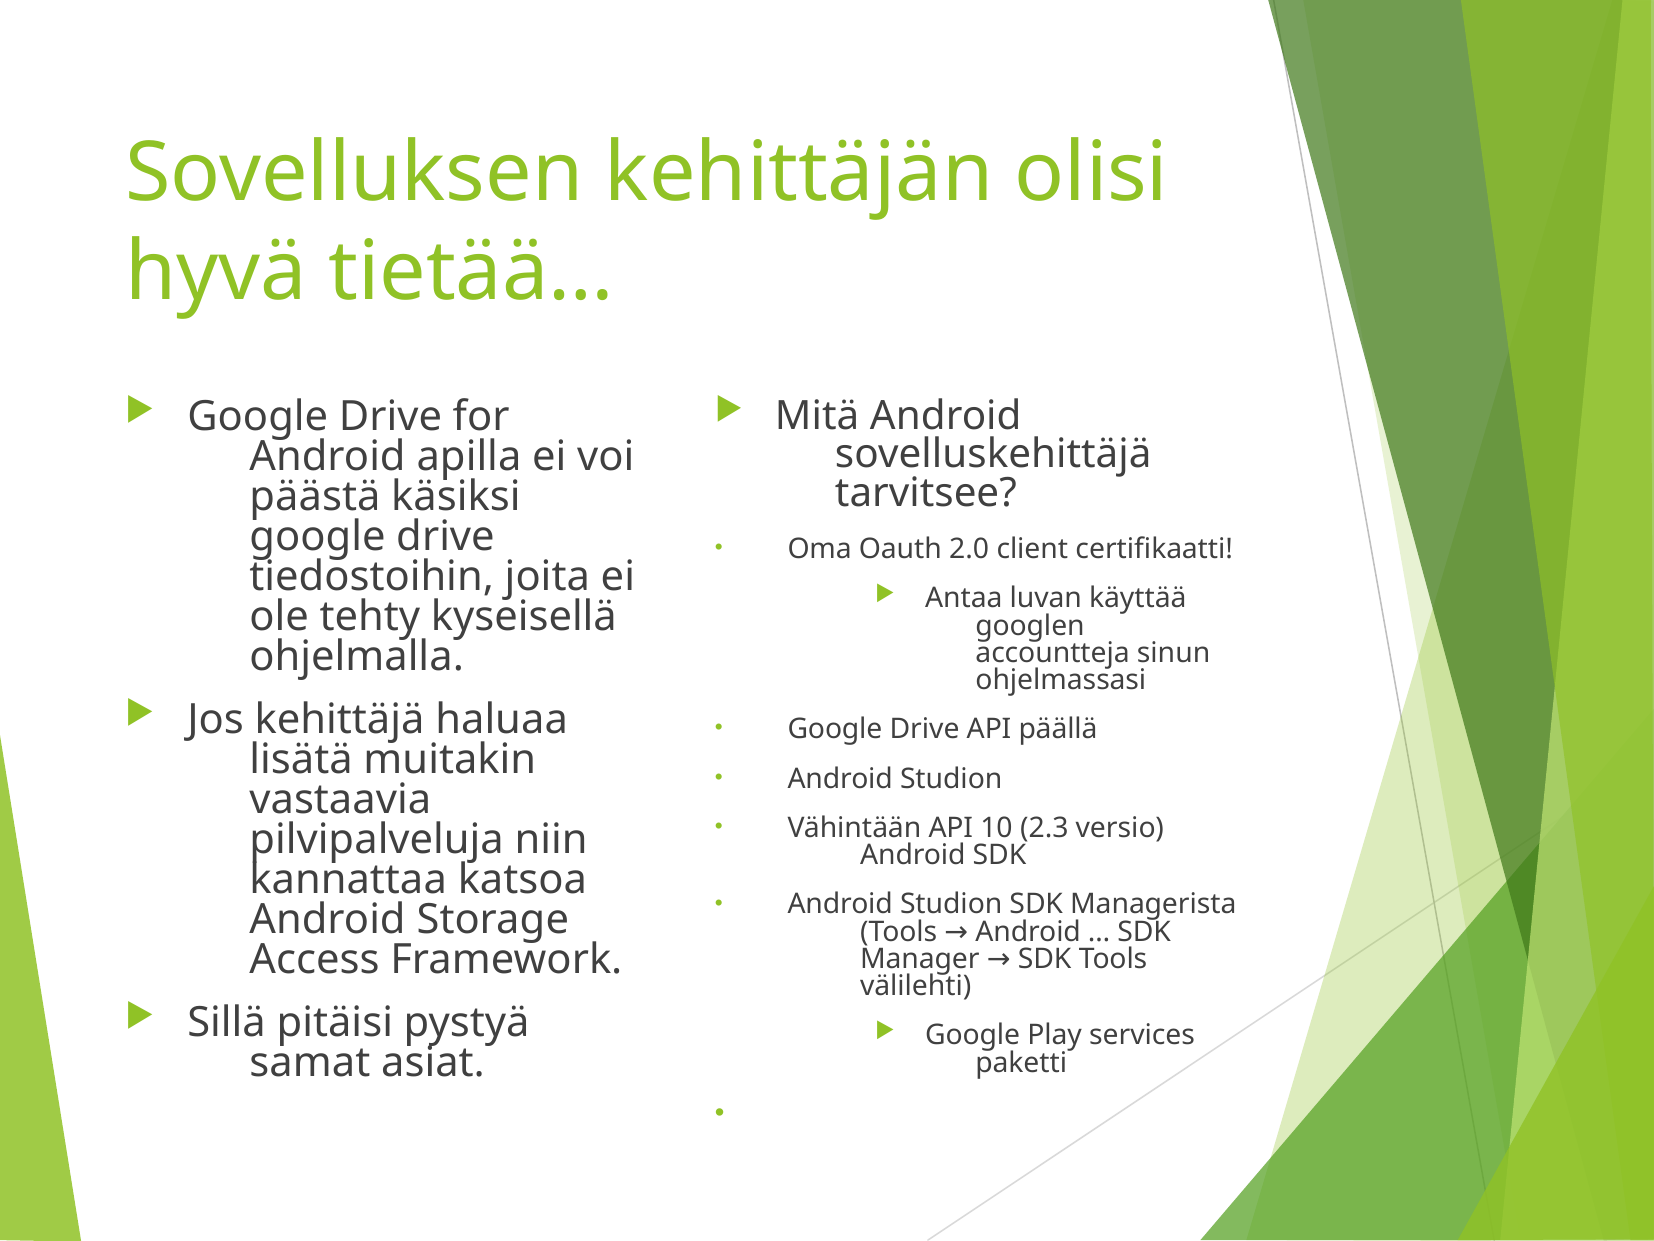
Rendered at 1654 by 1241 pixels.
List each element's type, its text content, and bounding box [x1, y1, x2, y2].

title Sovelluksen kehittäjän olisi hyvä tietää… [110, 110, 1259, 350]
list Mitä Android sovelluskehittäjä tarvitsee? Oma Oauth 2.0 client certifikaatti! Antaa luvan käyttää googlen accountteja sinun ohjelmassasi Google Drive API päällä Android Studion Vähintään API 10 (2.3 versio) Android SDK Android Studion SDK Managerista (Tools → Android … SDK Manager → SDK Tools välilehti) Google Play services paketti [699, 390, 1259, 1093]
list Google Drive for Android apilla ei voi päästä käsiksi google drive tiedostoihin, joita ei ole tehty kyseisellä ohjelmalla. Jos kehittäjä haluaa lisätä muitakin vastaavia pilvipalveluja niin kannattaa katsoa Android Storage Access Framework. Sillä pitäisi pystyä samat asiat. [110, 390, 669, 1093]
